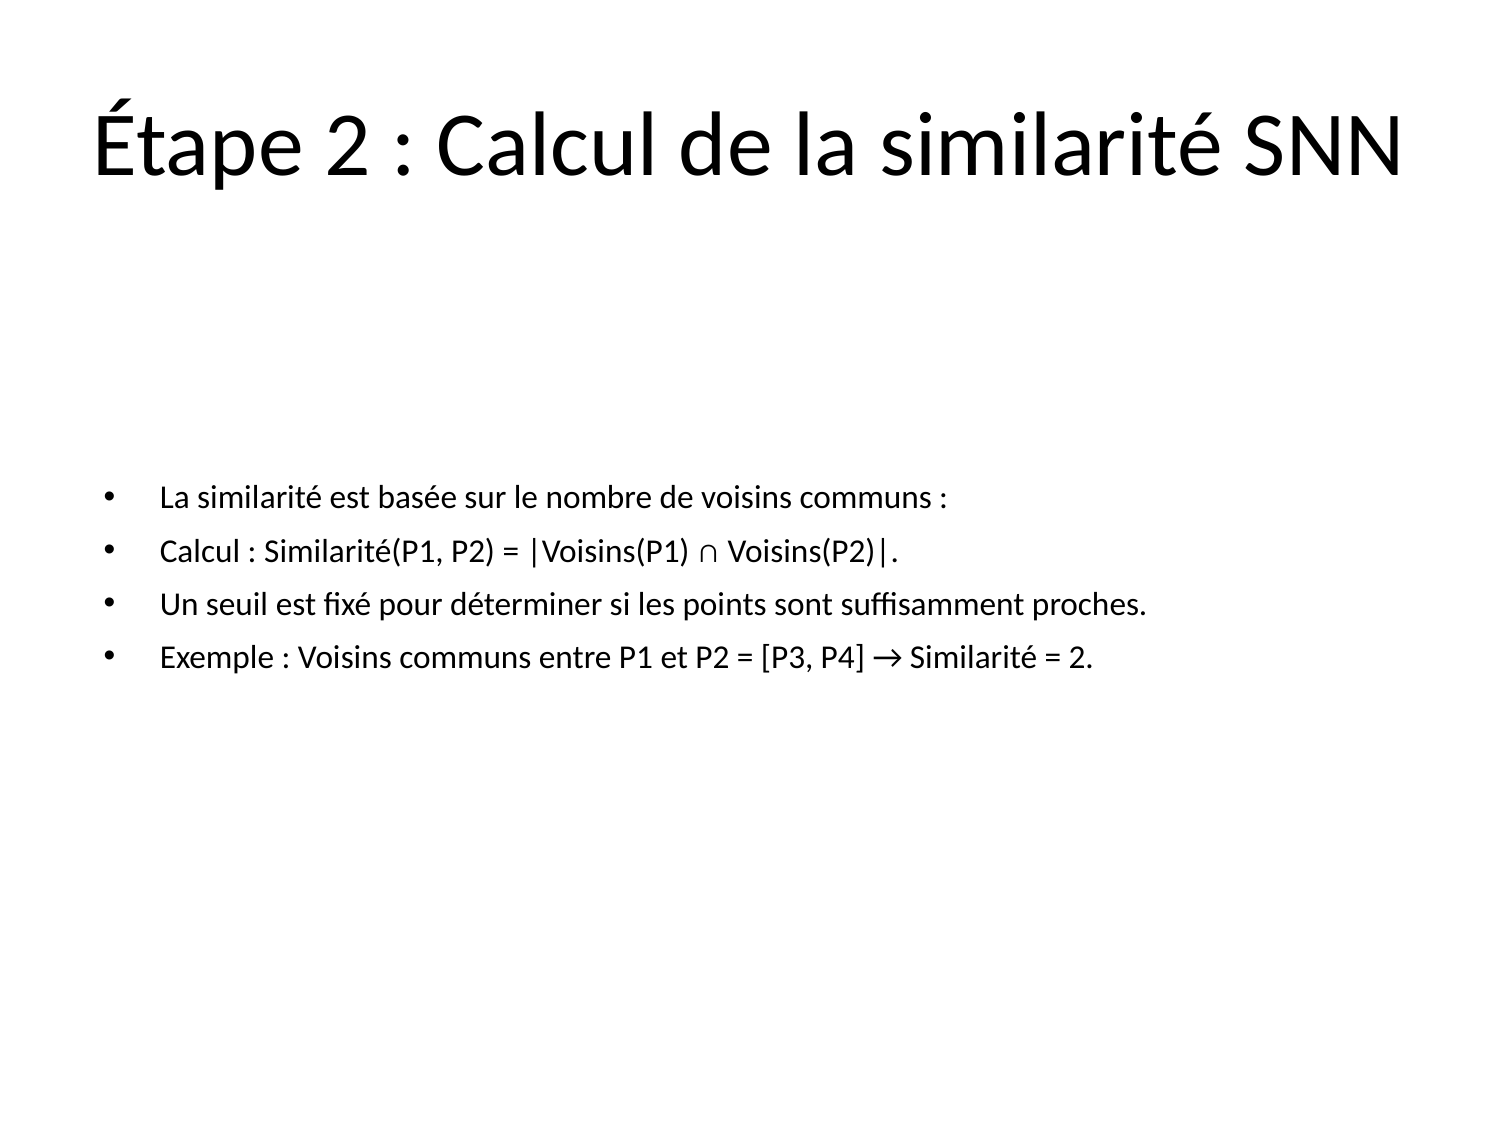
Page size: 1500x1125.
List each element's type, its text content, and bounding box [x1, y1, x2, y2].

list La similarité est basée sur le nombre de voisins communs : Calcul : Similarité(P1, P2) = |Voisins(P1) ∩ Voisins(P2)|. Un seuil est fixé pour déterminer si les points sont suffisamment proches. Exemple : Voisins communs entre P1 et P2 = [P3, P4] → Similarité = 2. [88, 468, 1439, 1125]
title Étape 2 : Calcul de la similarité SNN [75, 45, 1425, 233]
